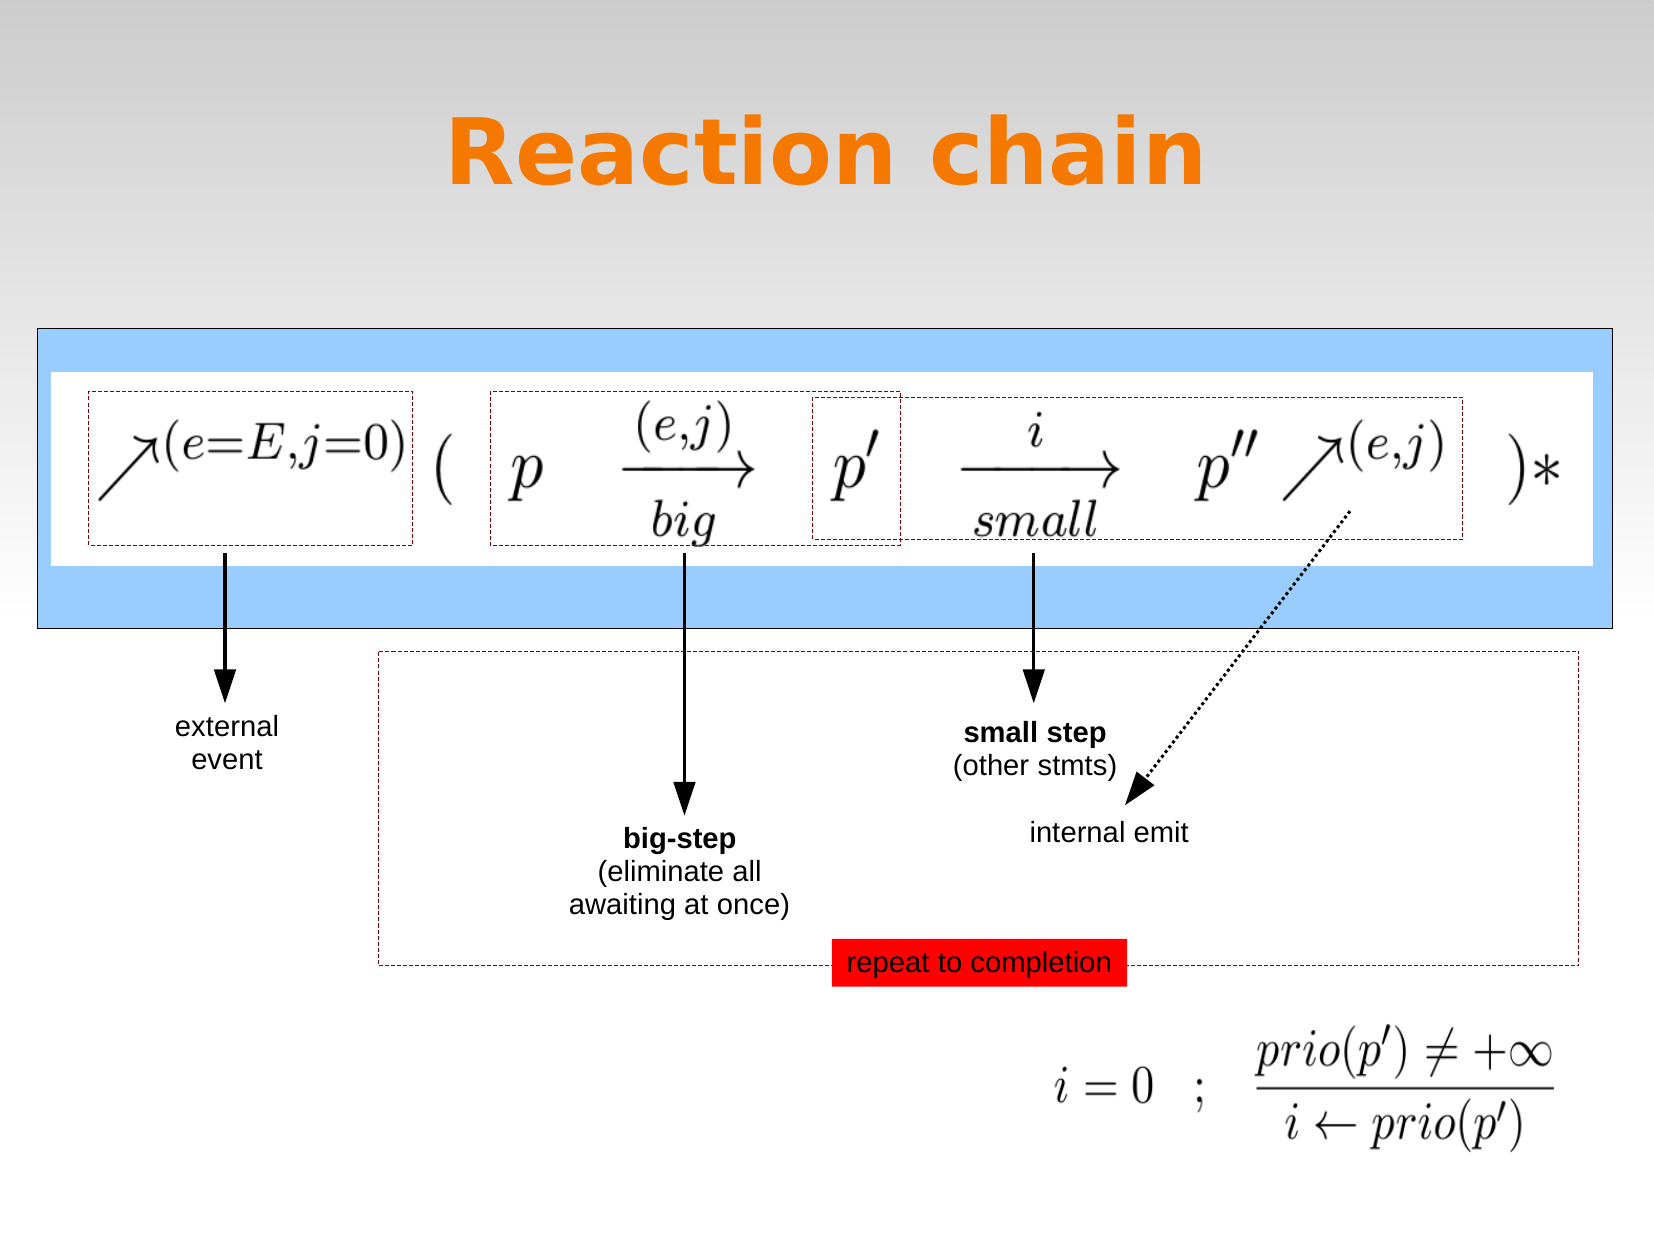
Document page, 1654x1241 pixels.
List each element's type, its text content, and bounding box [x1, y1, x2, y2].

text_box external event [160, 703, 295, 784]
text_box repeat to completion [831, 938, 1128, 987]
text_box [686, 566, 1032, 629]
picture [1041, 1012, 1576, 1168]
text_box small step (other stmts) [938, 708, 1133, 789]
text_box big-step (eliminate all awaiting at once) [554, 814, 806, 929]
text_box internal emit [1014, 809, 1205, 857]
picture [51, 372, 1593, 566]
text_box [227, 566, 683, 629]
text_box [37, 328, 1613, 629]
title Reaction chain [82, 49, 1571, 257]
